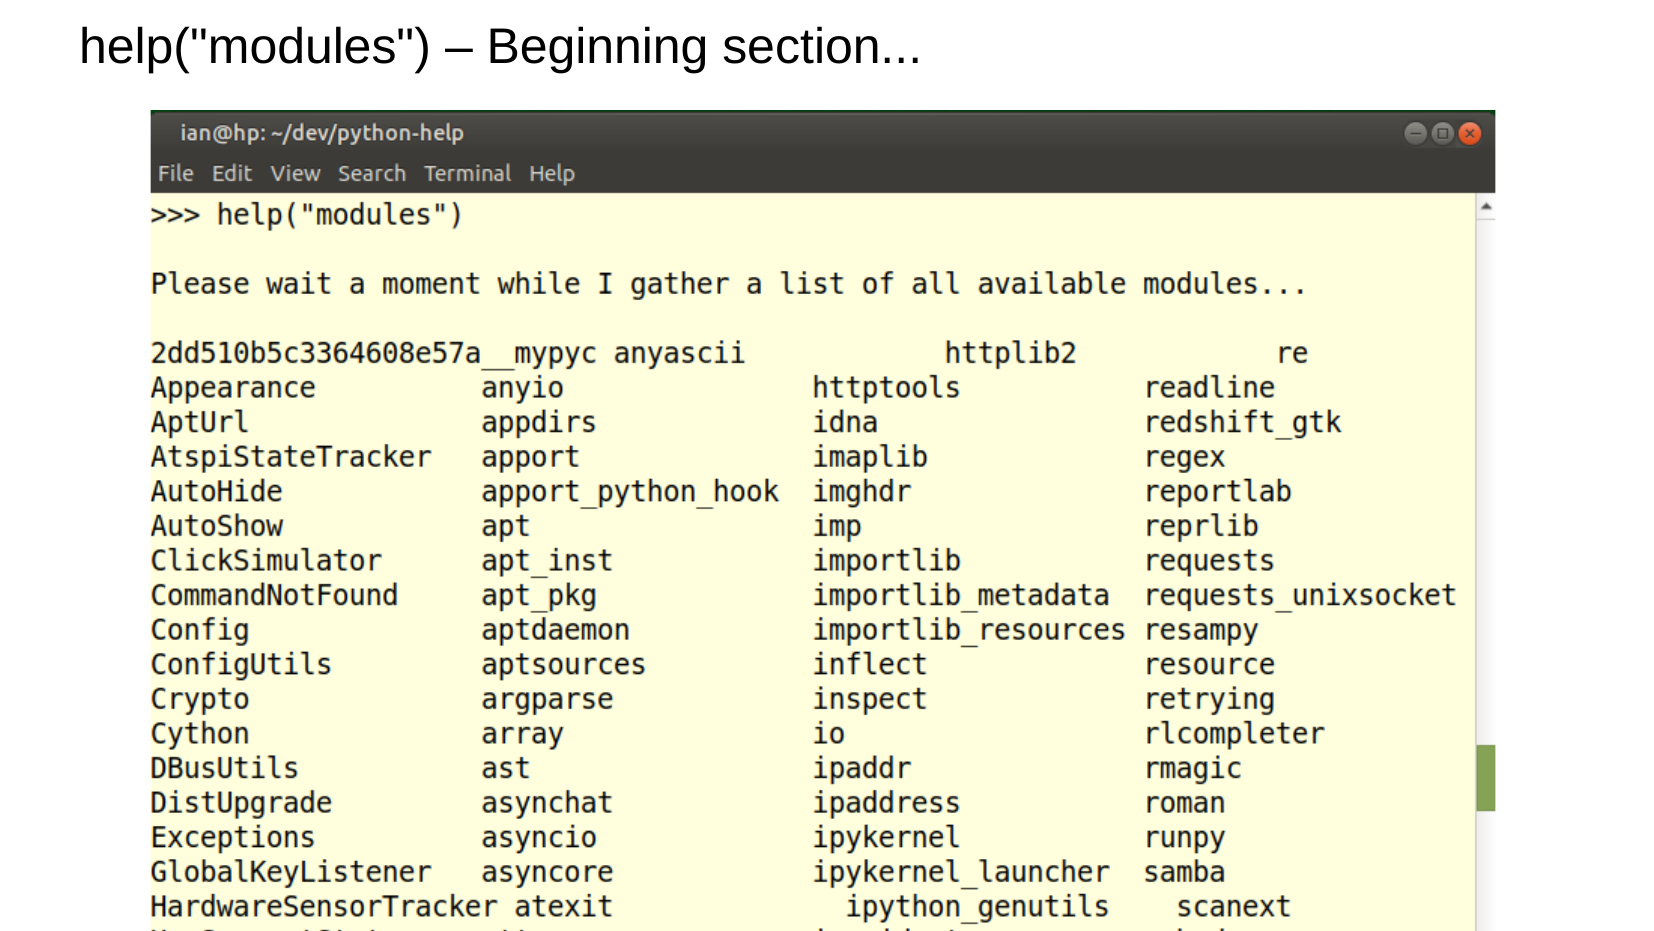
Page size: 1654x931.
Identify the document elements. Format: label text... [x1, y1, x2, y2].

picture [150, 110, 1496, 931]
list help("modules") – Beginning section... [79, 18, 1568, 188]
